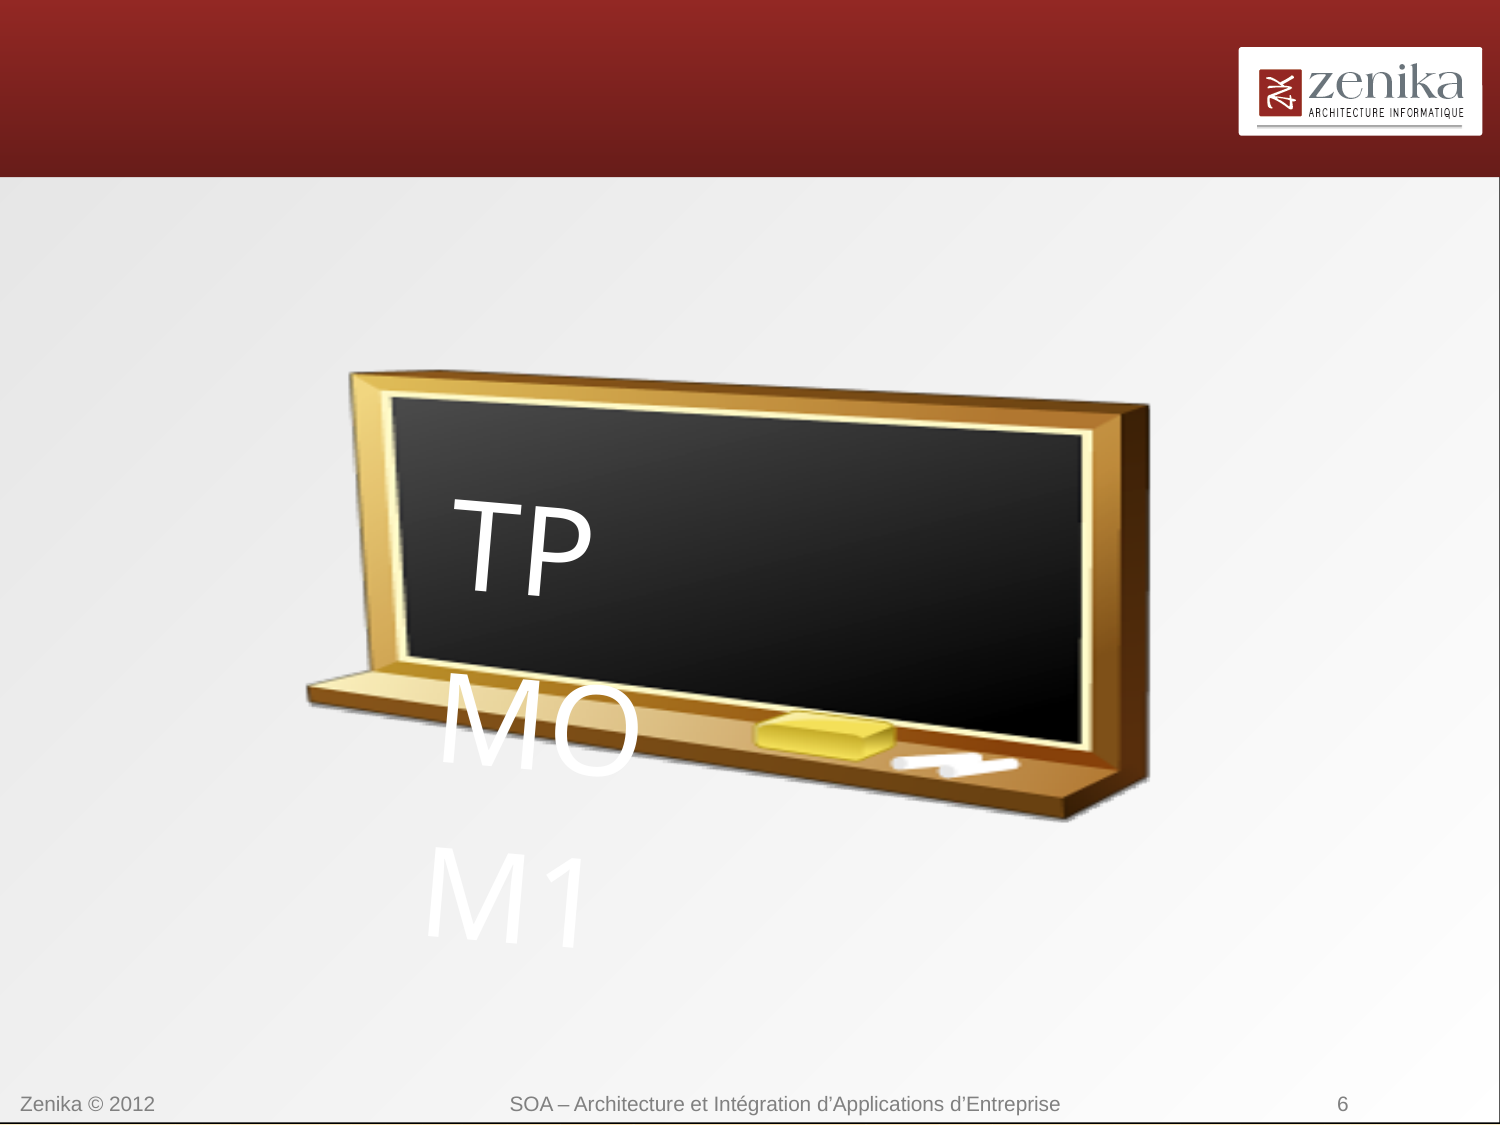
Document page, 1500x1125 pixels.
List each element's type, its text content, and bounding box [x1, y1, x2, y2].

text_box TP MOM1 [429, 431, 739, 646]
picture [444, 859, 448, 872]
picture [301, 338, 1211, 872]
